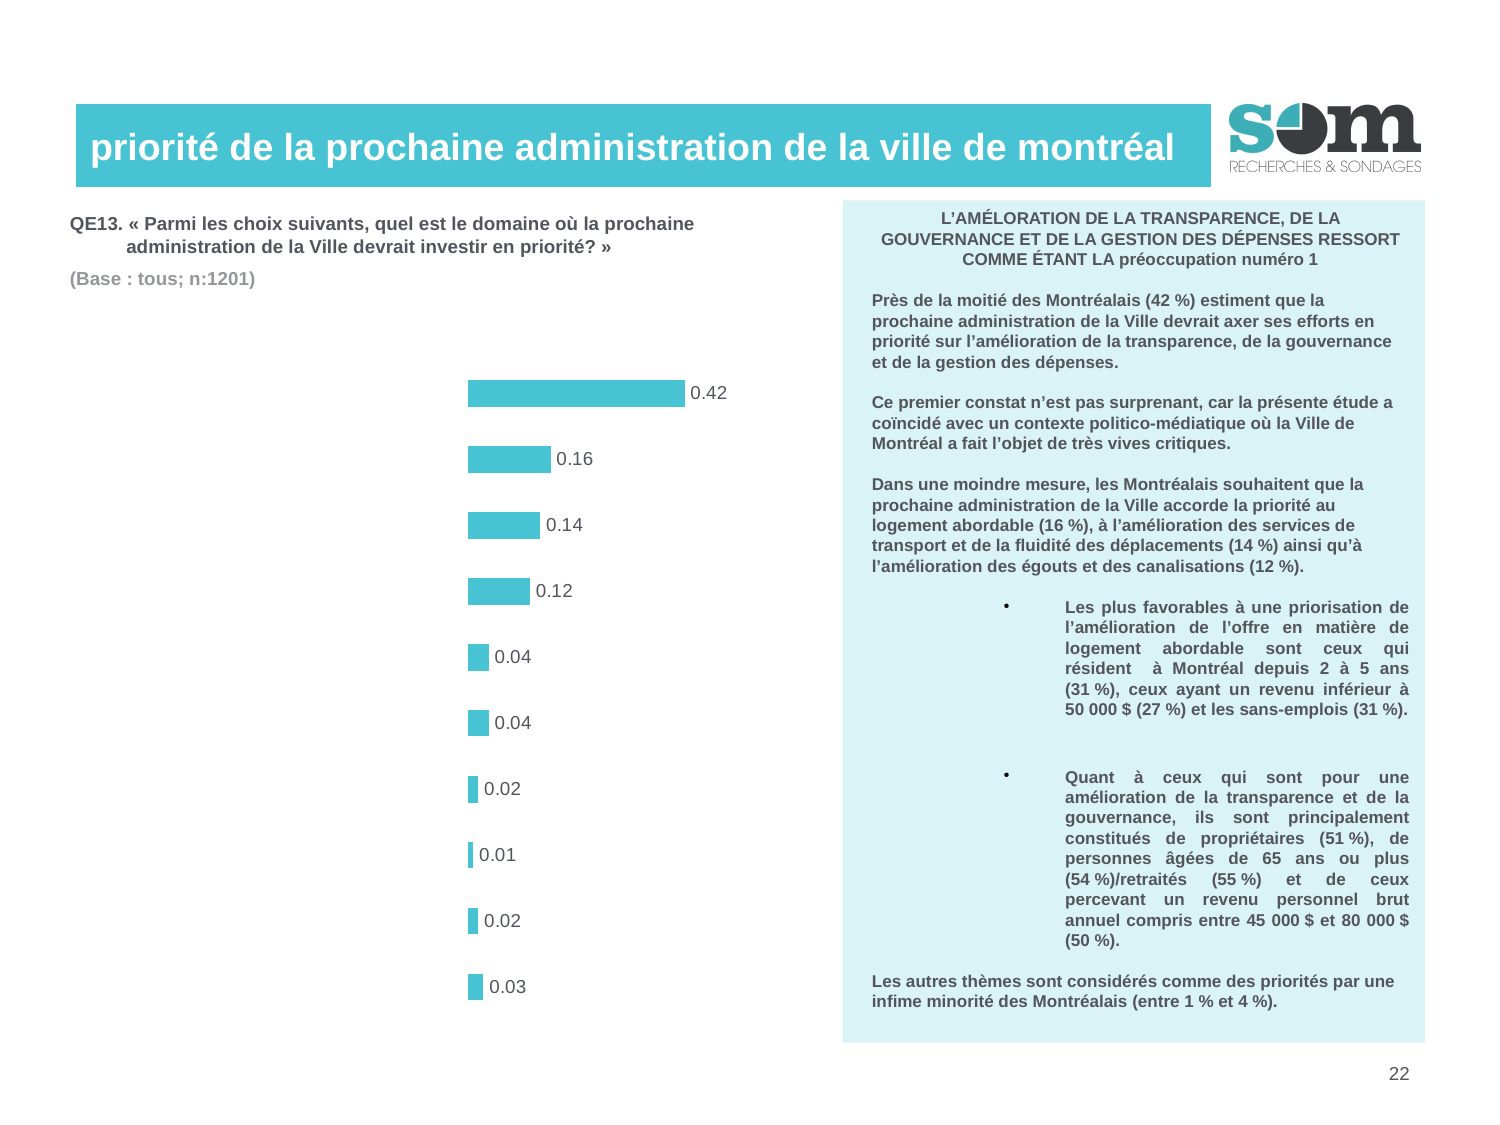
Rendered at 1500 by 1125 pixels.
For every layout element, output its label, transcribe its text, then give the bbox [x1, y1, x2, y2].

list L’AMÉLORATION DE LA TRANSPARENCE, DE LA GOUVERNANCE ET DE LA GESTION DES DÉPENSES RESSORT COMME ÉTANT LA préoccupation numéro 1 Près de la moitié des Montréalais (42 %) estiment que la prochaine administration de la Ville devrait axer ses efforts en priorité sur l’amélioration de la transparence, de la gouvernance et de la gestion des dépenses. Ce premier constat n’est pas surprenant, car la présente étude a coïncidé avec un contexte politico-médiatique où la Ville de Montréal a fait l’objet de très vives critiques. Dans une moindre mesure, les Montréalais souhaitent que la prochaine administration de la Ville accorde la priorité au logement abordable (16 %), à l’amélioration des services de transport et de la fluidité des déplacements (14 %) ainsi qu’à l’amélioration des égouts et des canalisations (12 %). Les plus favorables à une priorisation de l’amélioration de l’offre en matière de logement abordable sont ceux qui résident à Montréal depuis 2 à 5 ans (31 %), ceux ayant un revenu inférieur à 50 000 $ (27 %) et les sans-emplois (31 %). Quant à ceux qui sont pour une amélioration de la transparence et de la gouvernance, ils sont principalement constitués de propriétaires (51 %), de personnes âgées de 65 ans ou plus (54 %)/retraités (55 %) et de ceux percevant un revenu personnel brut annuel compris entre 45 000 $ et 80 000 $ (50 %). Les autres thèmes sont considérés comme des priorités par une infime minorité des Montréalais (entre 1 % et 4 %). [842, 200, 1425, 1043]
slide_number <numéro> [1074, 1042, 1425, 1103]
chart [111, 334, 770, 1055]
title priorité de la prochaine administration de la ville de montréal [75, 103, 1212, 188]
picture [1229, 103, 1421, 172]
text_box QE13. « Parmi les choix suivants, quel est le domaine où la prochaine administration de la Ville devrait investir en priorité? » (Base : tous; n:1201) [54, 204, 801, 334]
